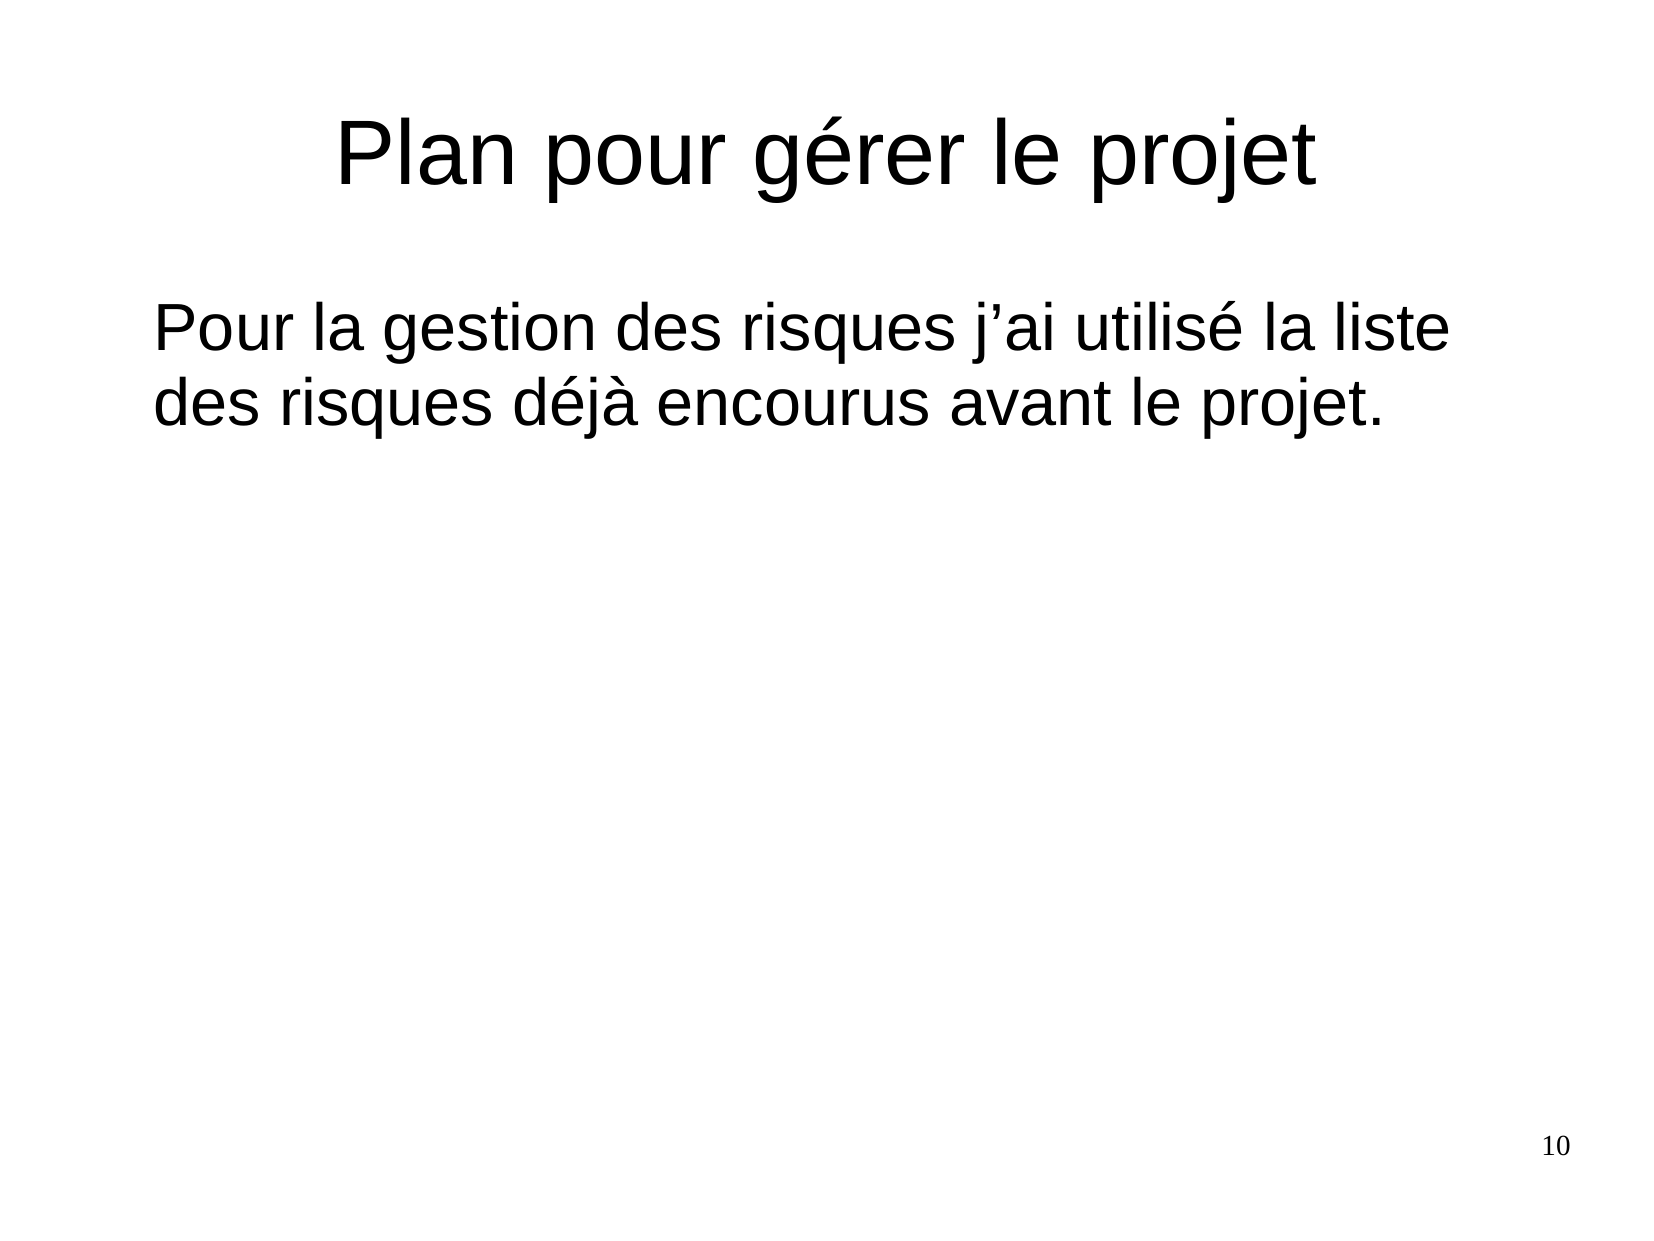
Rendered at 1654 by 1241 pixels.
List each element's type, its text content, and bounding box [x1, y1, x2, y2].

list Pour la gestion des risques j’ai utilisé la liste des risques déjà encourus avant le projet. [82, 290, 1571, 1010]
title Plan pour gérer le projet [82, 49, 1571, 257]
